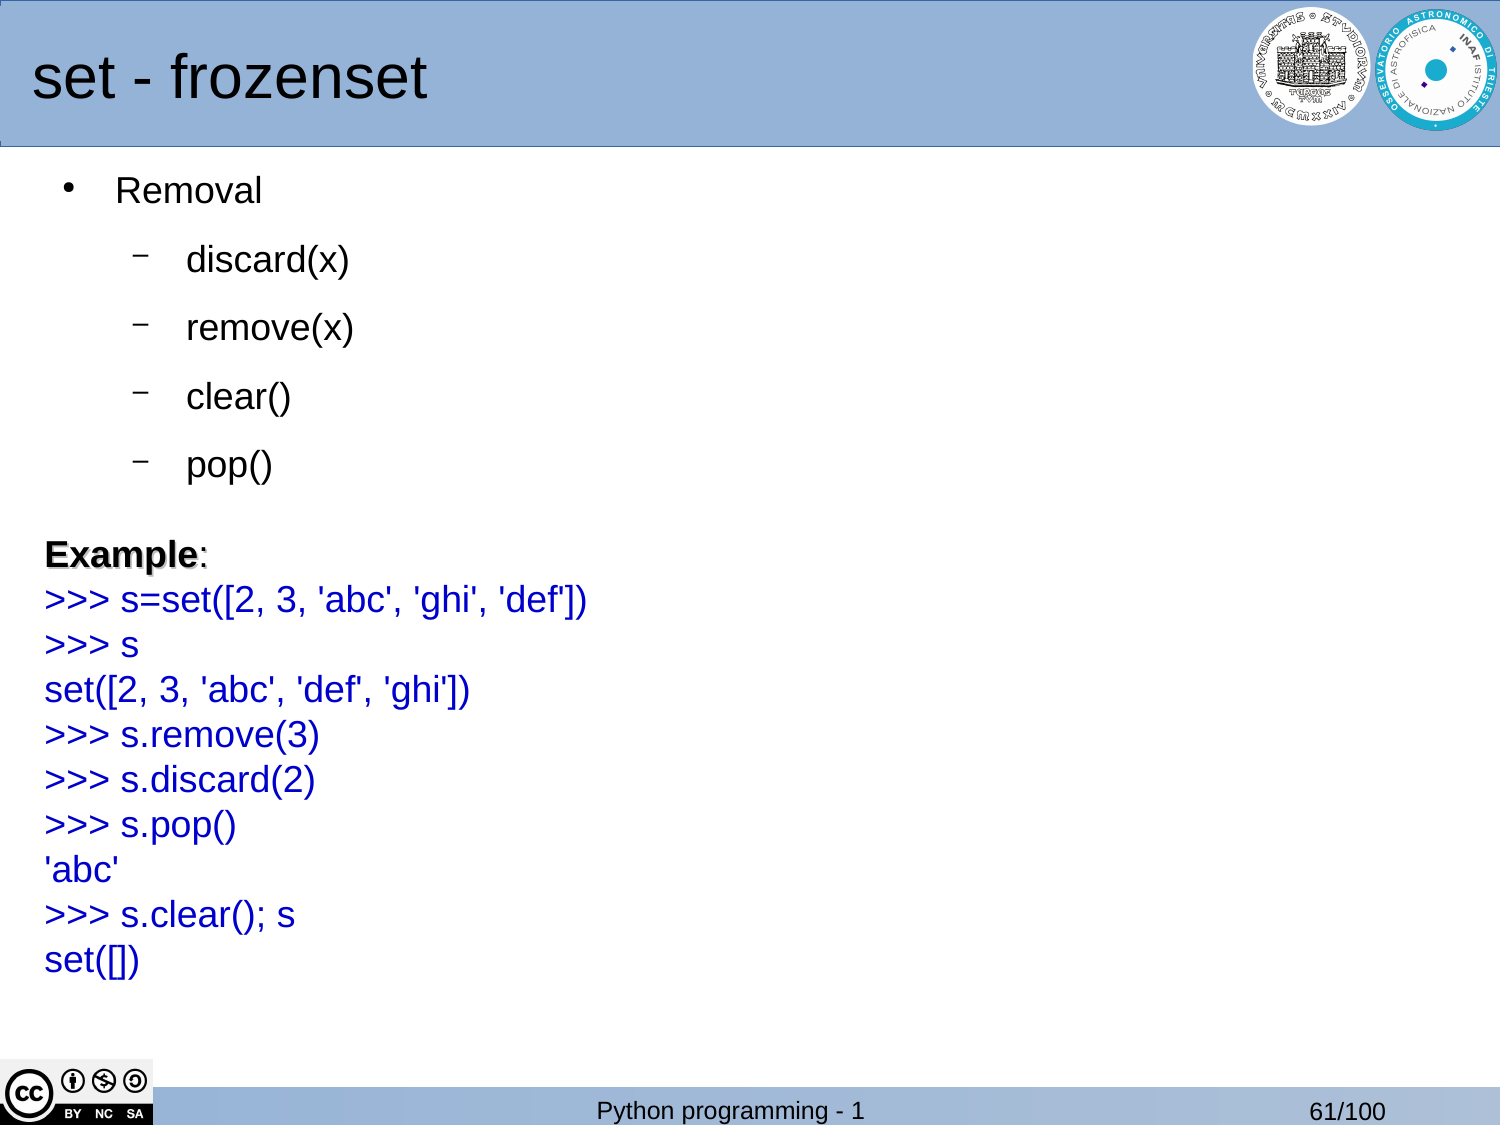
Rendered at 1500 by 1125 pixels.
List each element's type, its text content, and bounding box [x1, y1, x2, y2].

picture [1253, 0, 1500, 156]
text_box set - frozenset [0, 5, 1253, 141]
list Removal discard(x) remove(x) clear() pop() Example: >>> s=set([2, 3, 'abc', 'ghi', 'def']) >>> s set([2, 3, 'abc', 'def', 'ghi']) >>> s.remove(3) >>> s.discard(2) >>> s.pop() 'abc' >>> s.clear(); s set([]) [29, 158, 1500, 1071]
picture [0, 1059, 153, 1125]
